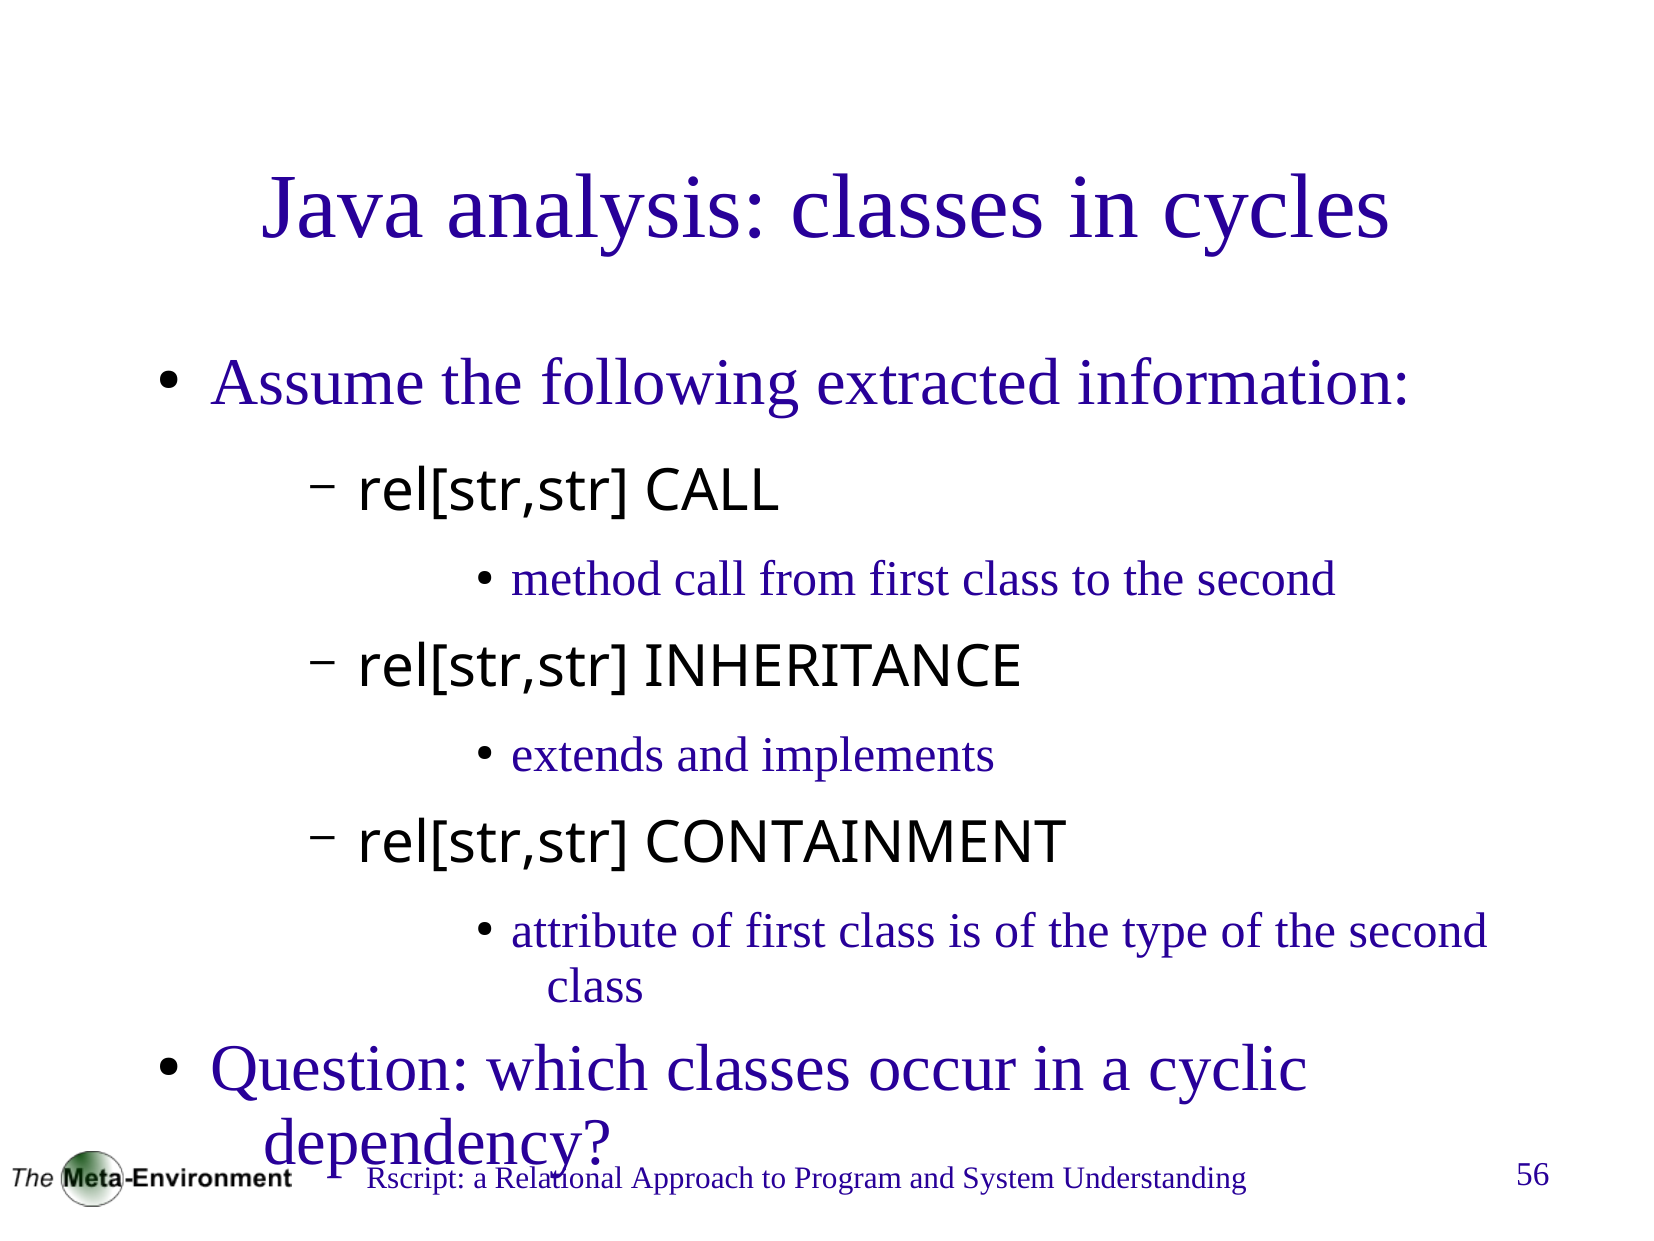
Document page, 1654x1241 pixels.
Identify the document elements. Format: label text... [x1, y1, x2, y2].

title Java analysis: classes in cycles [121, 102, 1534, 311]
list Assume the following extracted information: rel[str,str] CALL method call from first class to the second rel[str,str] INHERITANCE extends and implements rel[str,str] CONTAINMENT attribute of first class is of the type of the second class Question: which classes occur in a cyclic dependency? [121, 344, 1534, 1165]
picture [12, 1151, 292, 1207]
